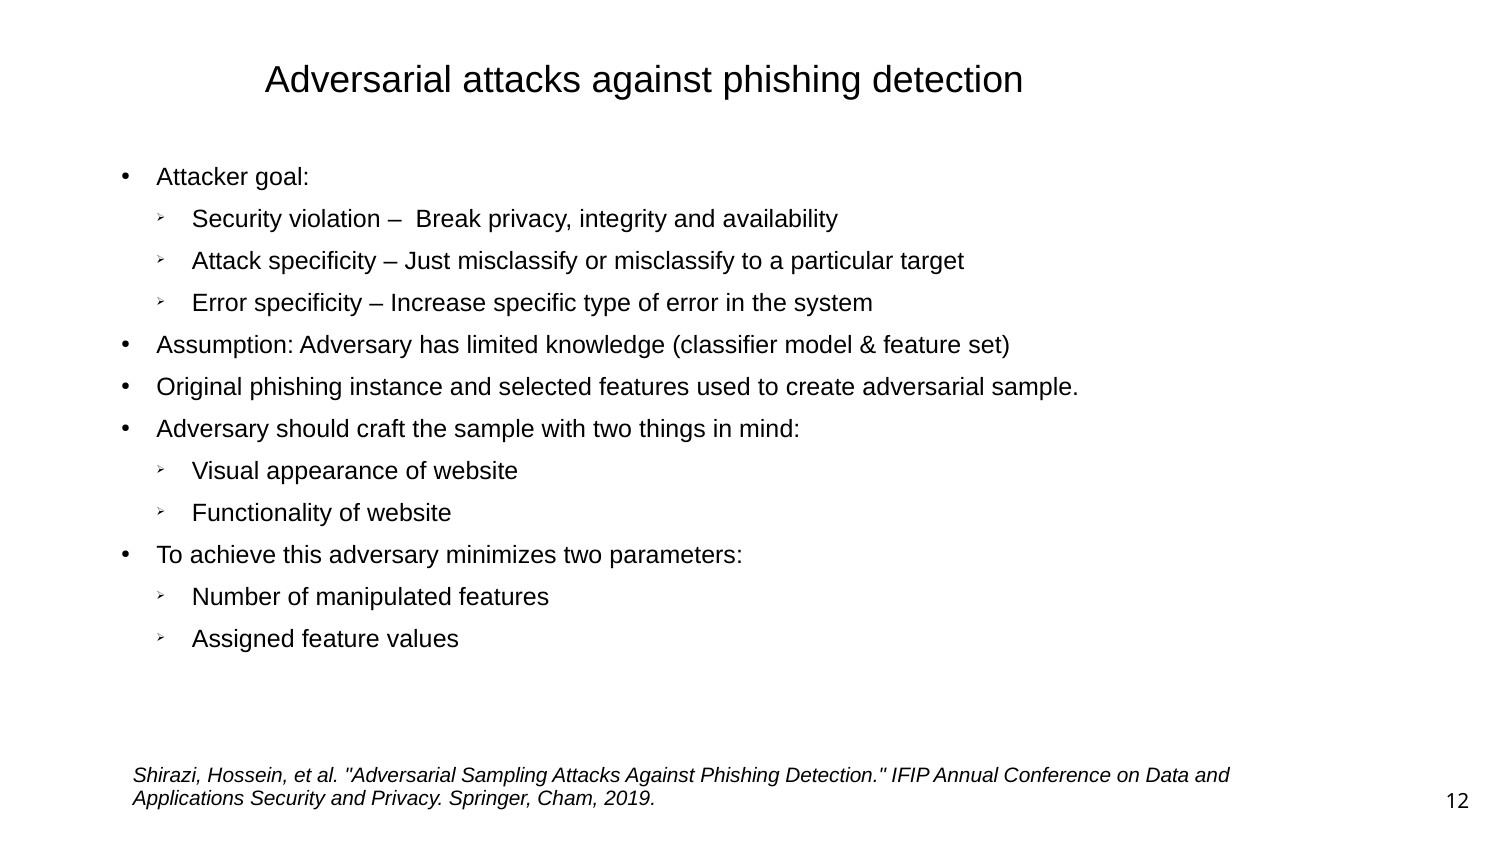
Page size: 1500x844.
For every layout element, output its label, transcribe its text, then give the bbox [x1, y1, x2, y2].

text_box Shirazi, Hossein, et al. "Adversarial Sampling Attacks Against Phishing Detection." IFIP Annual Conference on Data and Applications Security and Privacy. Springer, Cham, 2019. [118, 755, 1251, 818]
text_box Attacker goal: Security violation – Break privacy, integrity and availability Attack specificity – Just misclassify or misclassify to a particular target Error specificity – Increase specific type of error in the system Assumption: Adversary has limited knowledge (classifier model & feature set) Original phishing instance and selected features used to create adversarial sample. Adversary should craft the sample with two things in mind: Visual appearance of website Functionality of website To achieve this adversary minimizes two parameters: Number of manipulated features Assigned feature values [106, 141, 1097, 745]
text_box Adversarial attacks against phishing detection [250, 51, 1151, 108]
